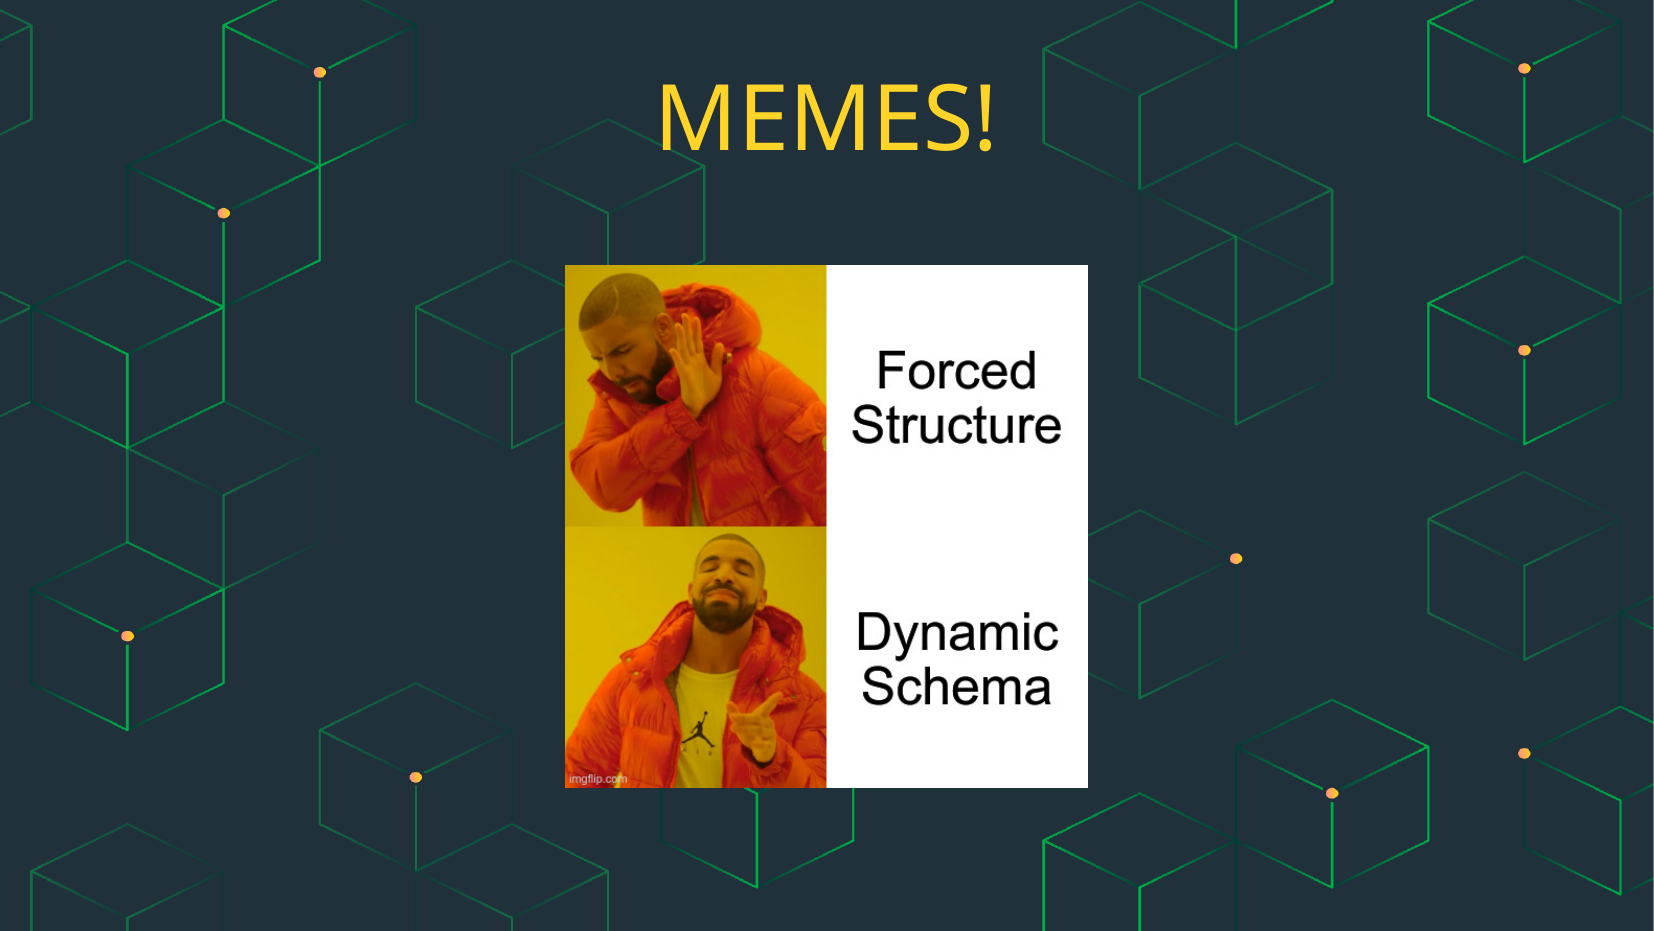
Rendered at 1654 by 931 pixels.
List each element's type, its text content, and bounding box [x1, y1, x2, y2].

picture [0, 0, 1654, 931]
title MEMES! [82, 37, 1571, 193]
